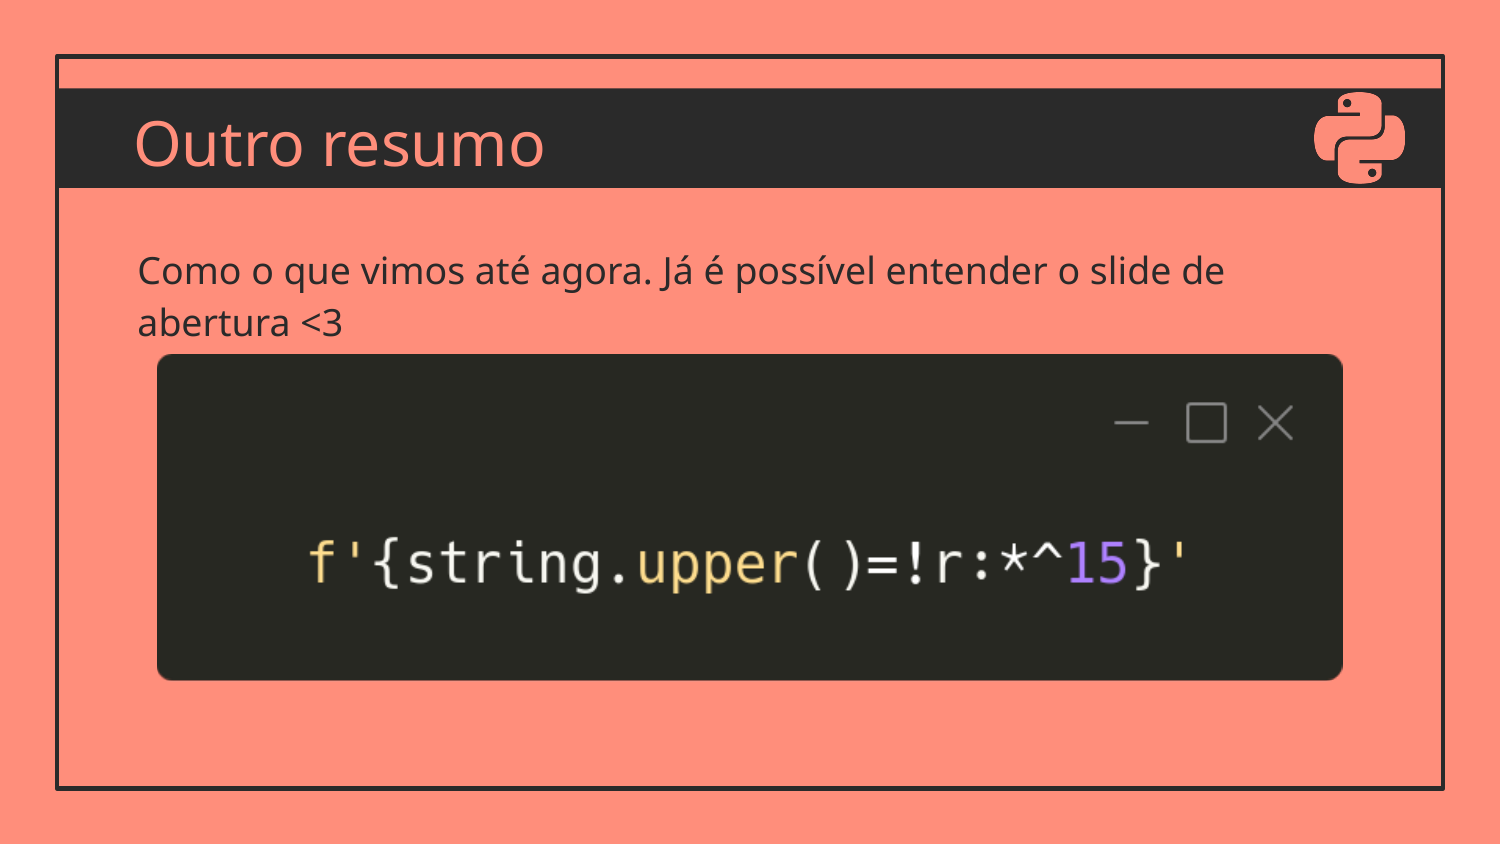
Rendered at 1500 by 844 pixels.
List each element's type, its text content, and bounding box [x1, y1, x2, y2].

picture [157, 354, 1343, 680]
picture [1314, 92, 1405, 184]
list Como o que vimos até agora. Já é possível entender o slide de abertura <3 [122, 225, 1378, 747]
title Outro resumo [118, 88, 1142, 188]
